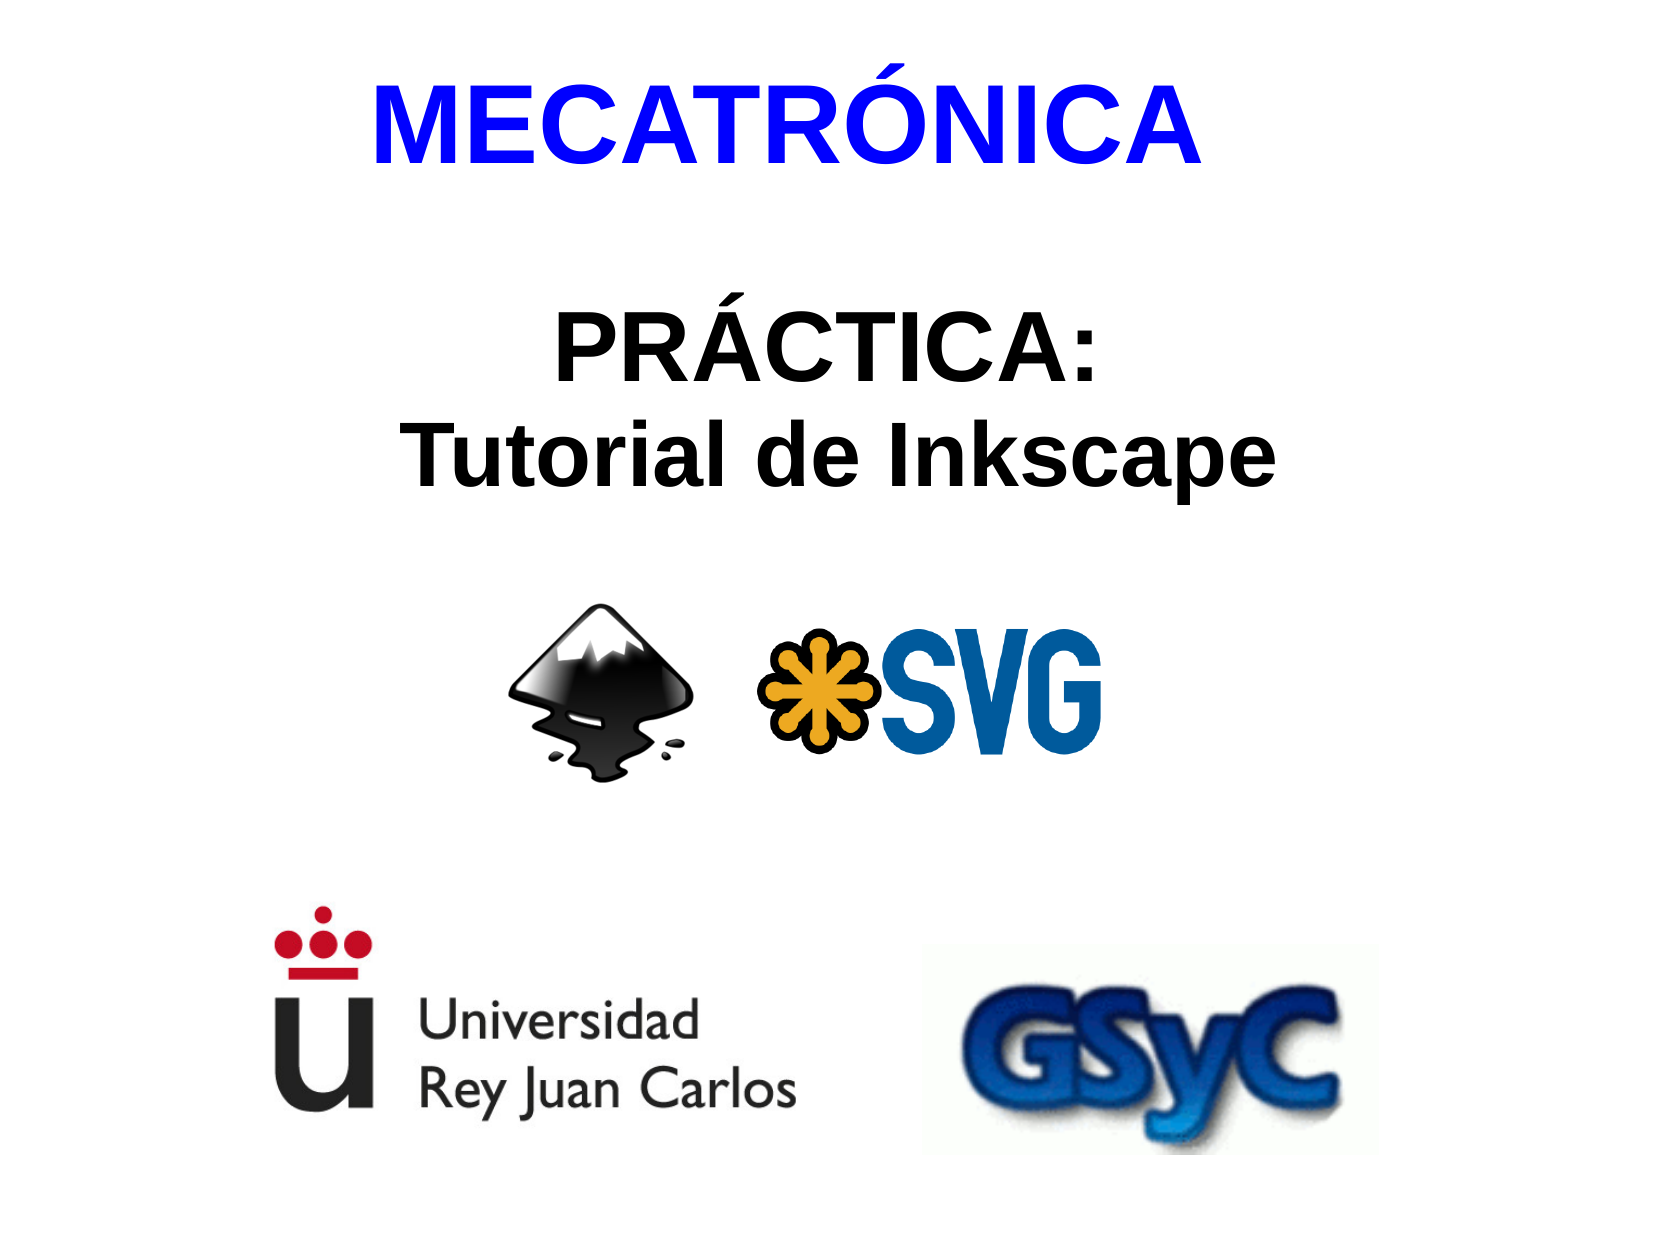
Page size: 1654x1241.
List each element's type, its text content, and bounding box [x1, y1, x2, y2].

picture [240, 884, 824, 1141]
picture [497, 589, 705, 796]
title PRÁCTICA: Tutorial de Inkscape [165, 240, 1516, 557]
picture [922, 944, 1379, 1156]
picture [749, 614, 1111, 760]
title MECATRÓNICA [45, 39, 1531, 211]
